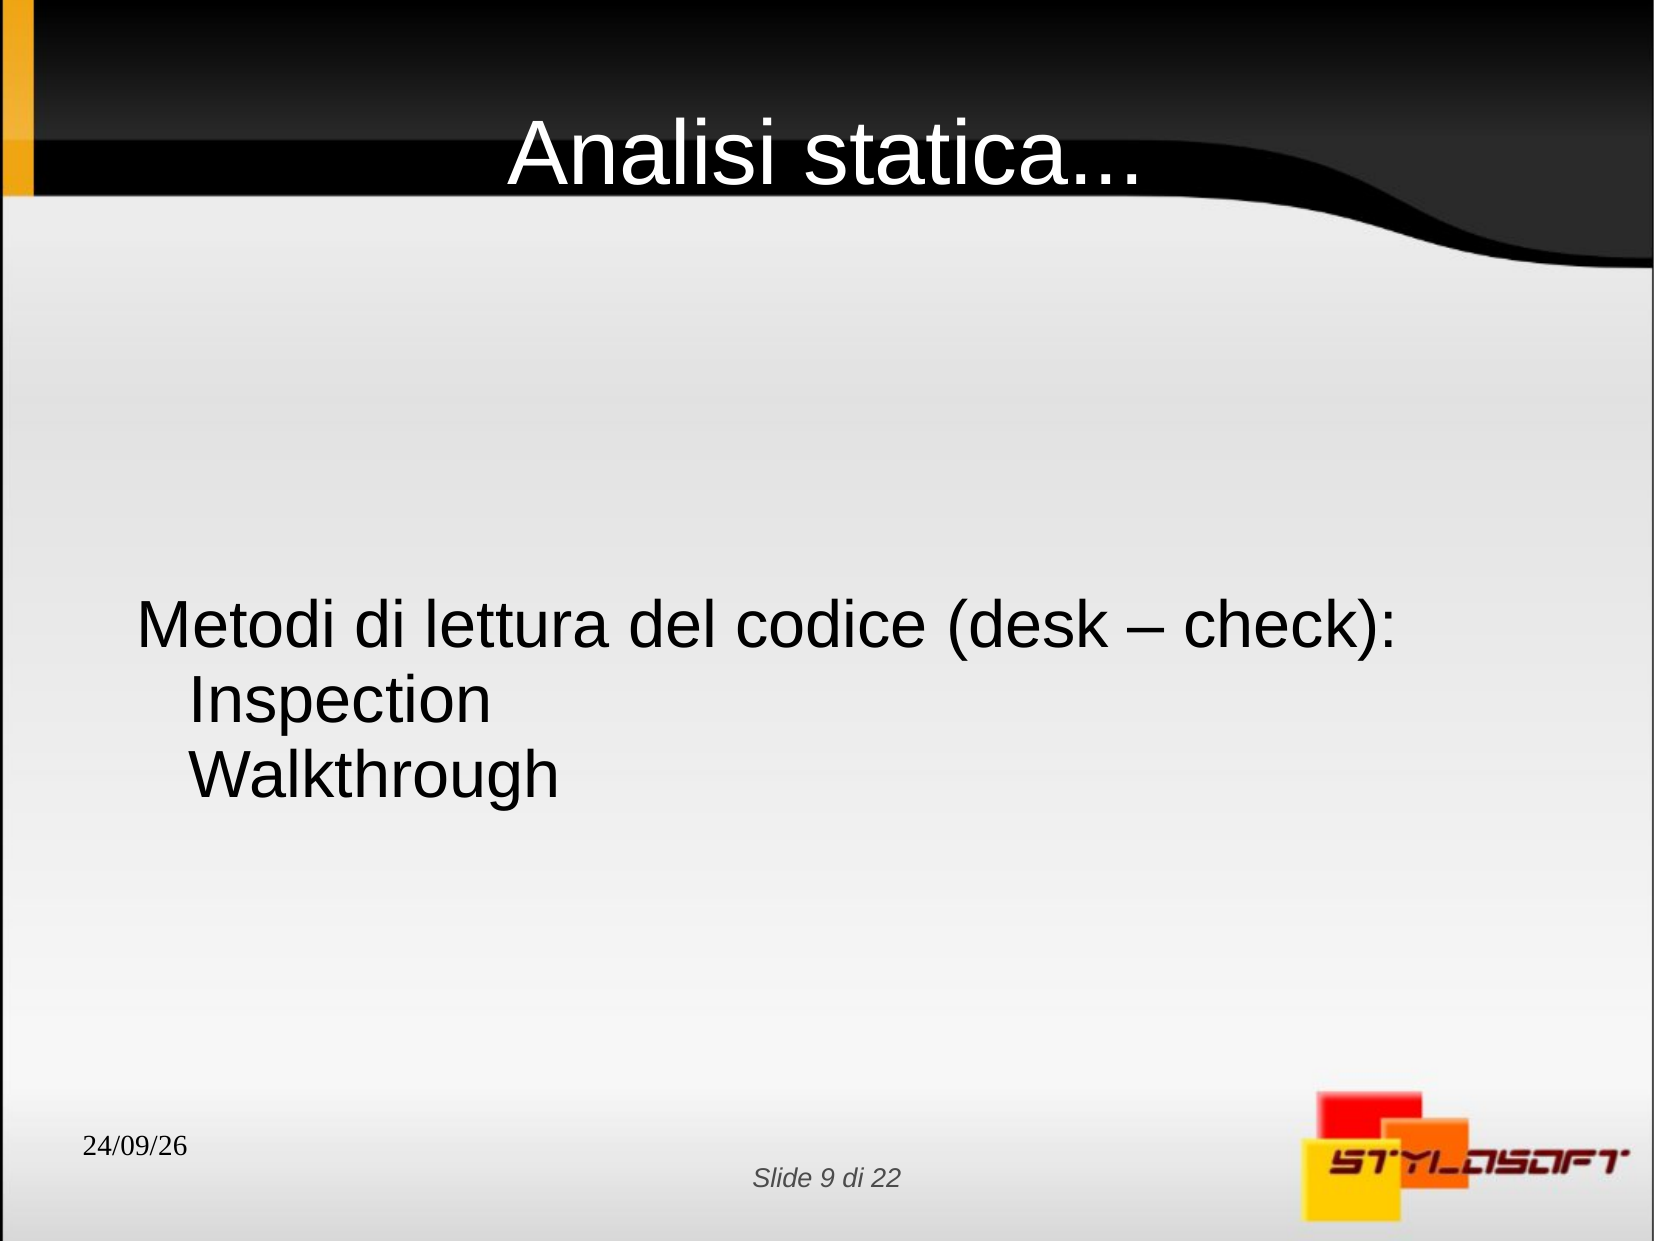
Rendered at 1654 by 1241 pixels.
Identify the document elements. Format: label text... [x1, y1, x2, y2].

text_box Slide <numero> di 22 [0, 1156, 1654, 1241]
title Analisi statica... [82, 49, 1571, 257]
subtitle Metodi di lettura del codice (desk – check): Inspection Walkthrough [82, 297, 1571, 1102]
picture [0, 0, 1654, 1156]
